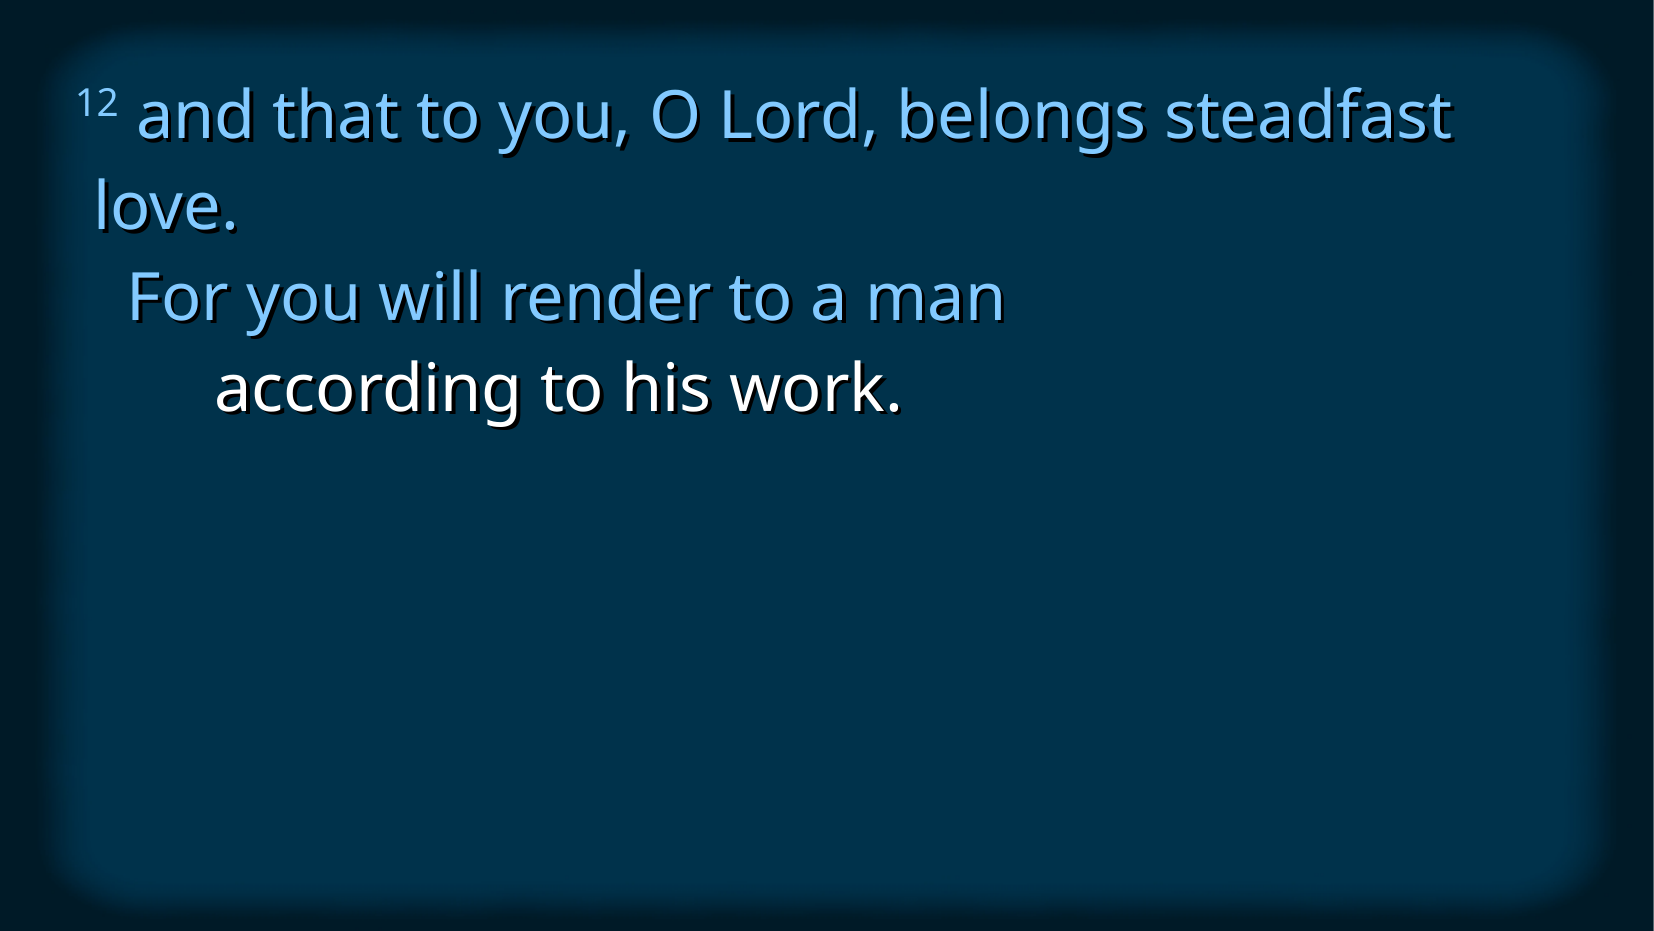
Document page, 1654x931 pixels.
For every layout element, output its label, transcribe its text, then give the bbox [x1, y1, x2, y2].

picture [0, 0, 1654, 931]
text_box 12 and that to you, O Lord, belongs steadfast love. For you will render to a man according to his work. [60, 60, 1591, 342]
